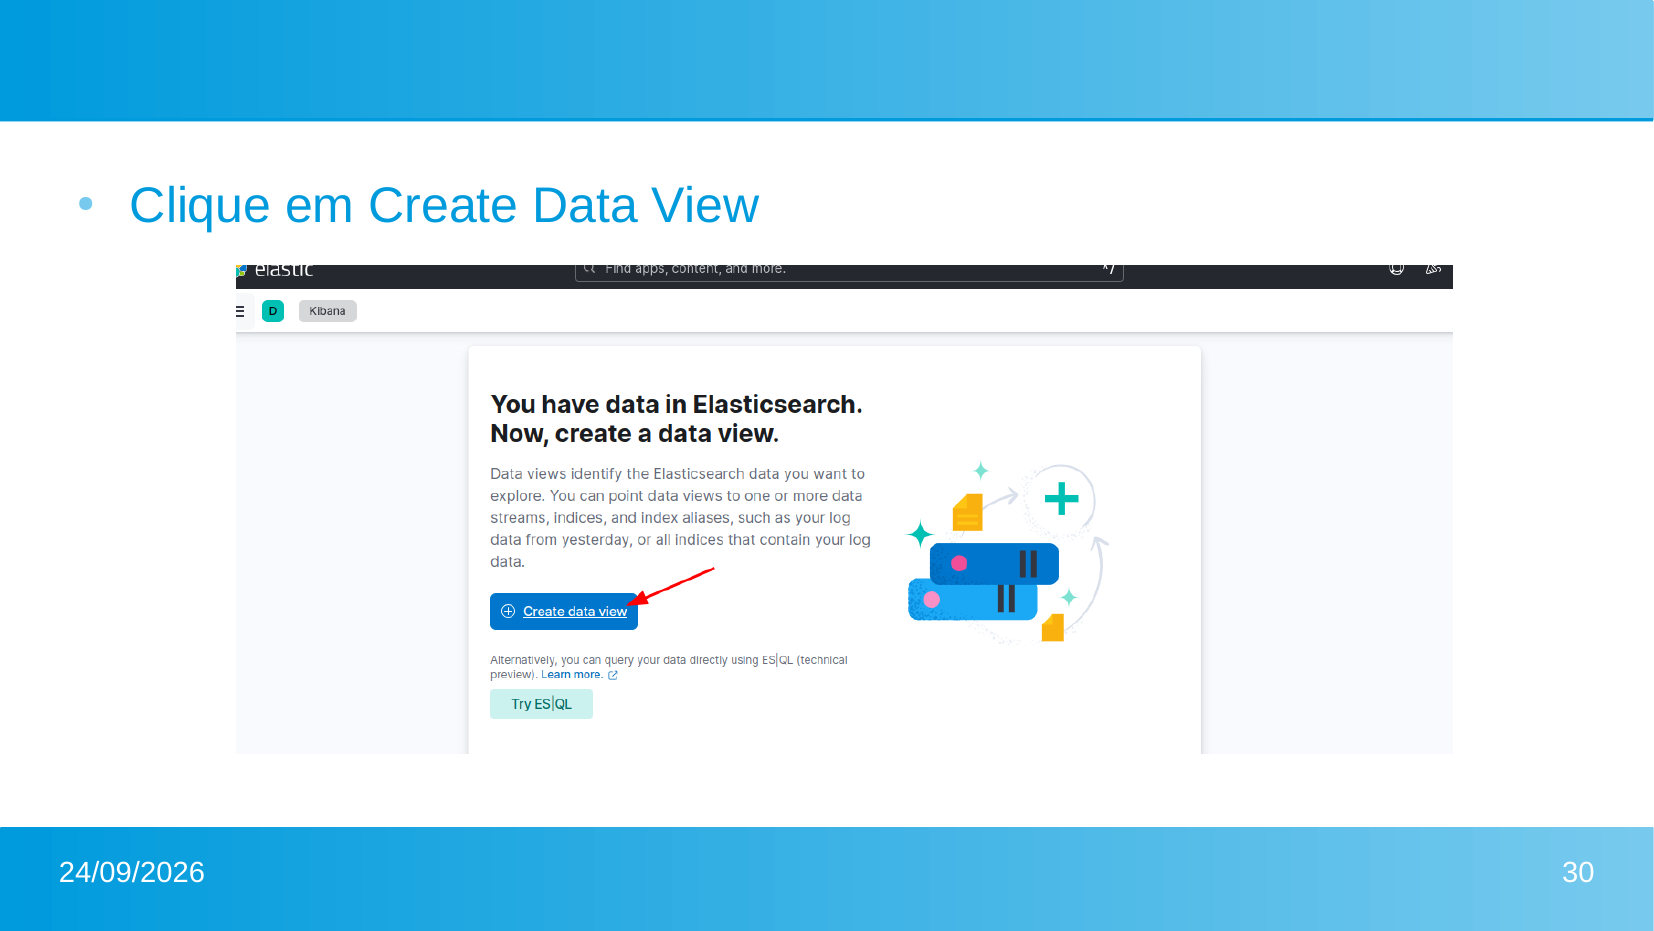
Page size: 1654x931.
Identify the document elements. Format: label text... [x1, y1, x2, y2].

list Clique em Create Data View [59, 177, 1595, 237]
picture [236, 265, 1453, 754]
